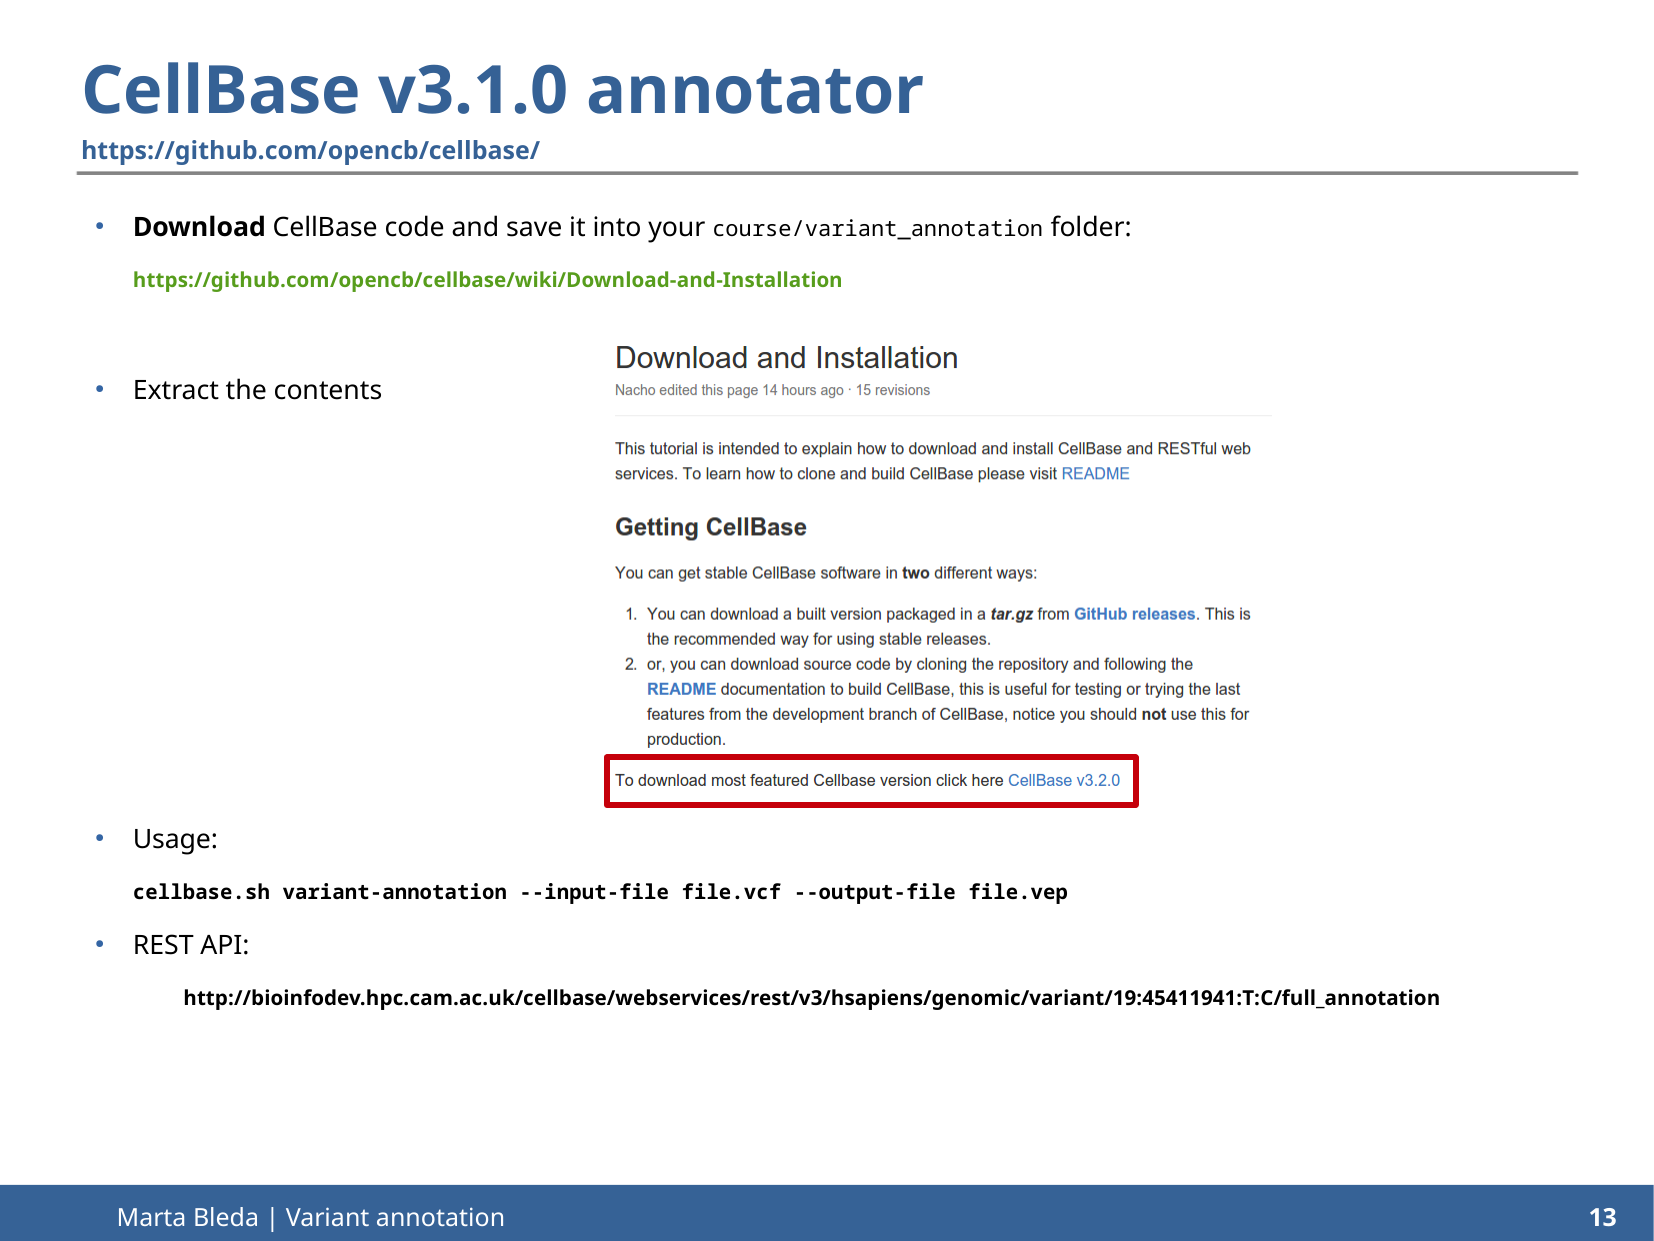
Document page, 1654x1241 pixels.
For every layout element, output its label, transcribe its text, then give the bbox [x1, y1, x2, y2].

picture [610, 760, 1133, 802]
list Download CellBase code and save it into your course/variant_annotation folder: https://github.com/opencb/cellbase/wiki/Download-and-Installation Extract the contents Usage: cellbase.sh variant-annotation --input-file file.vcf --output-file file.vep REST API: http://bioinfodev.hpc.cam.ac.uk/cellbase/webservices/rest/v3/hsapiens/genomic/variant/19:45411941:T:C/full_annotation [82, 208, 1558, 1022]
picture [74, 170, 1580, 175]
picture [588, 332, 1272, 806]
title CellBase v3.1.0 annotator https://github.com/opencb/cellbase/ [81, 51, 1570, 158]
